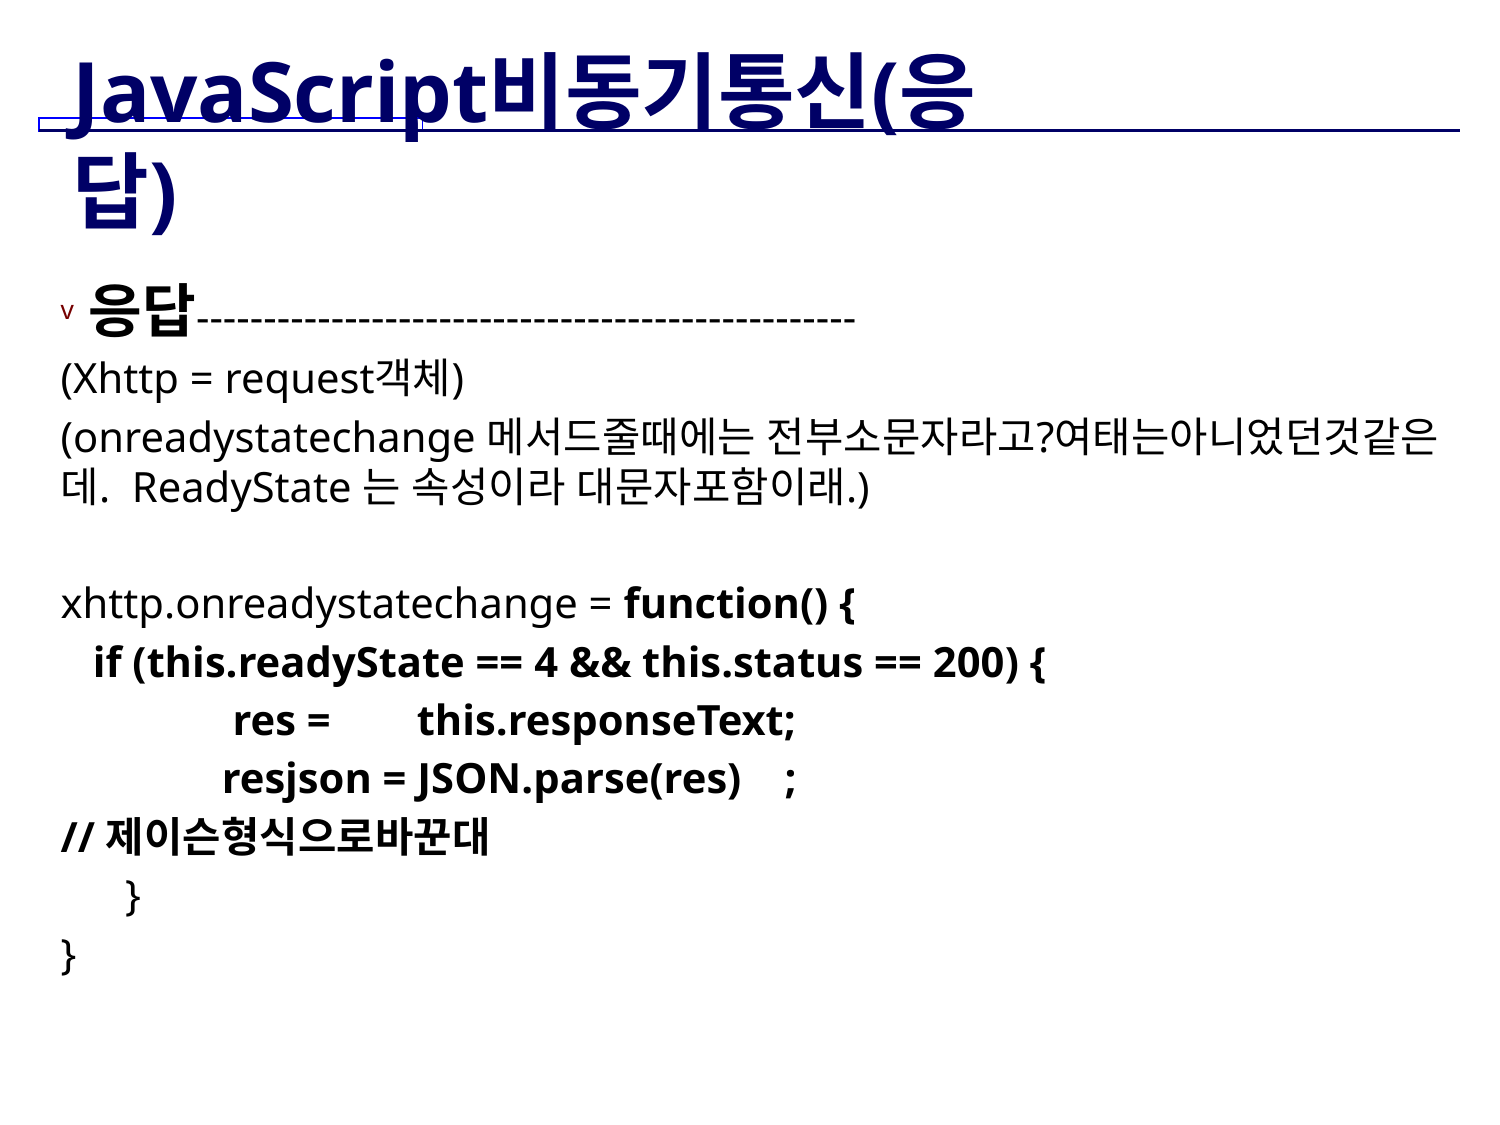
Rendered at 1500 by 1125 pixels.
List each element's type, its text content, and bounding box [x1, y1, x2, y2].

list 응답------------------------------------------------- (Xhttp = request객체) (onreadystatechange 메서드줄때에는 전부소문자라고?여태는아니었던것같은데. ReadyState 는 속성이라 대문자포함이래.) xhttp.onreadystatechange = function() { if (this.readyState == 4 && this.status == 200) { res = this.responseText; resjson = JSON.parse(res) ; // 제이슨형식으로바꾼대 } } [45, 208, 1460, 1027]
title JavaScript비동기통신(응답) [58, 31, 1077, 110]
